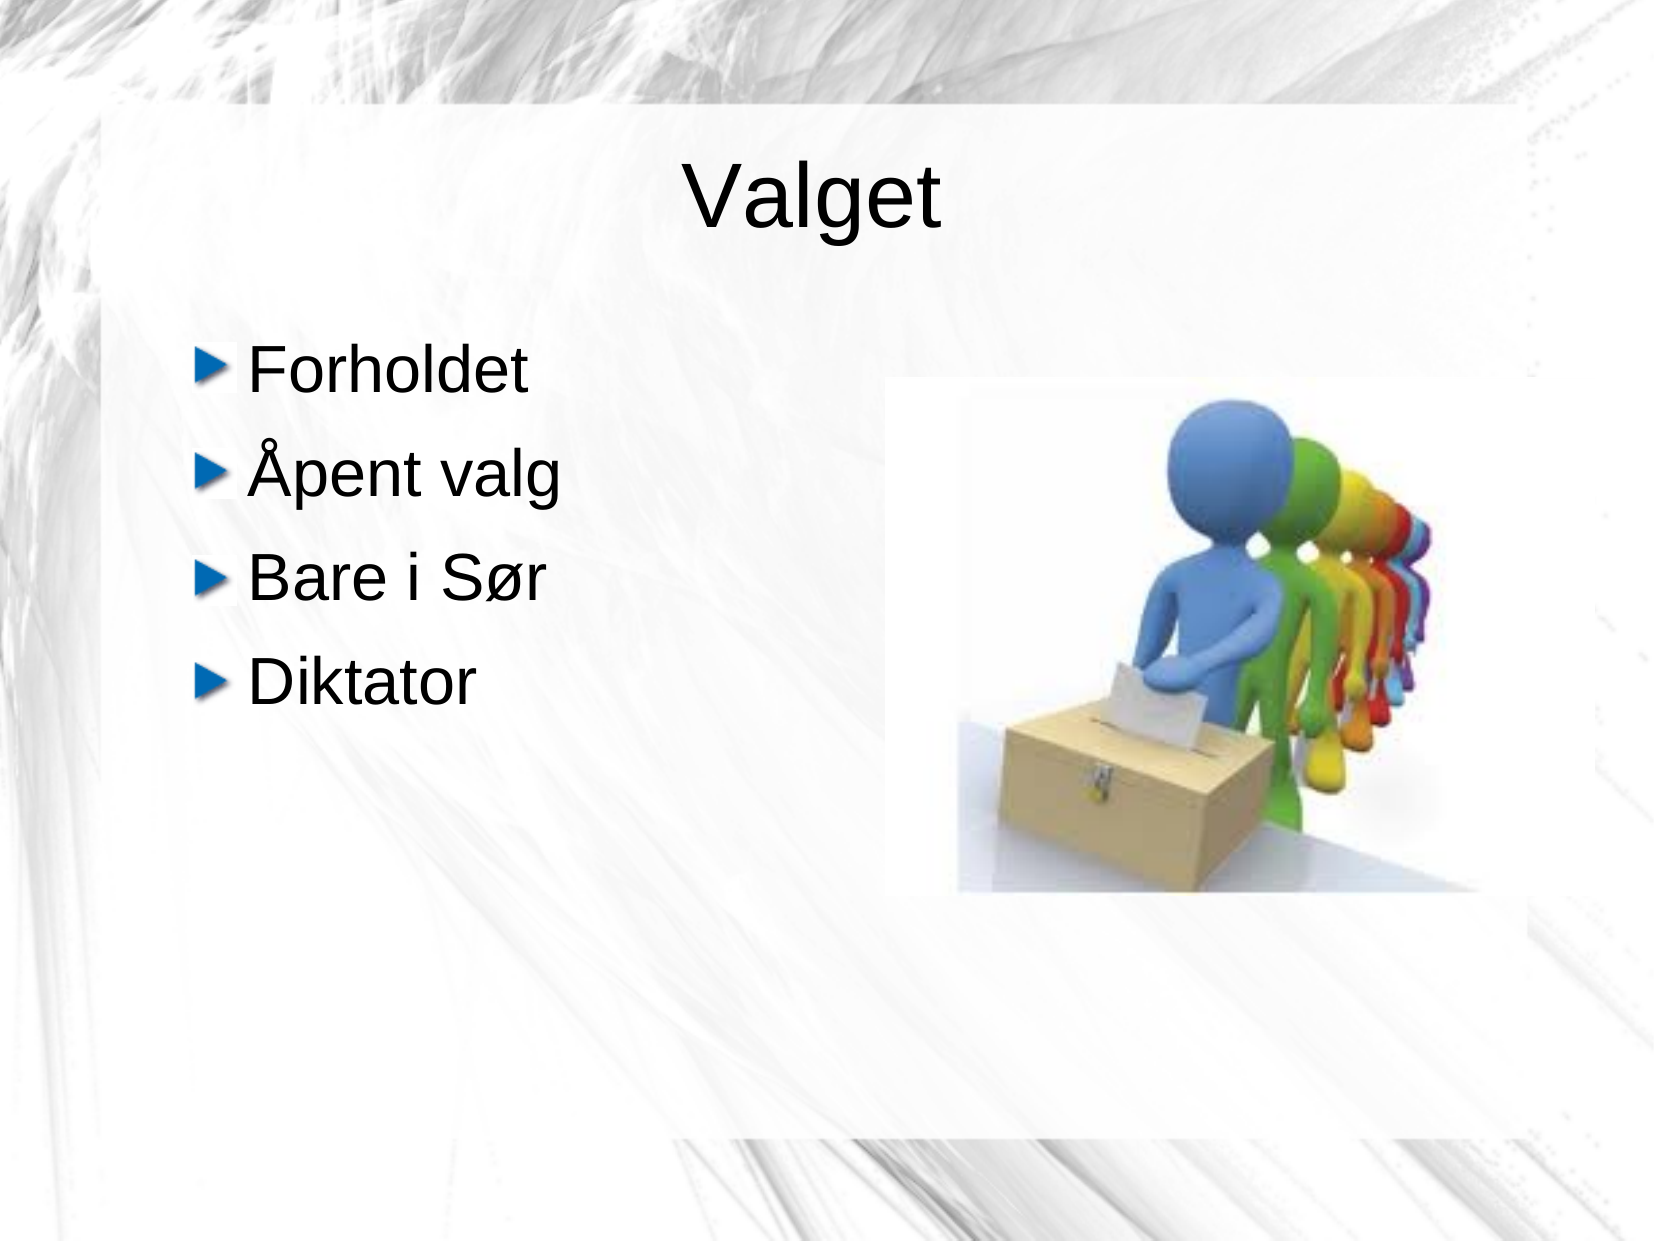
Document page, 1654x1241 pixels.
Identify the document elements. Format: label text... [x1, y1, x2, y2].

list Forholdet Åpent valg Bare i Sør Diktator [176, 331, 886, 957]
picture [0, 0, 1654, 1241]
title Valget [118, 112, 1506, 281]
